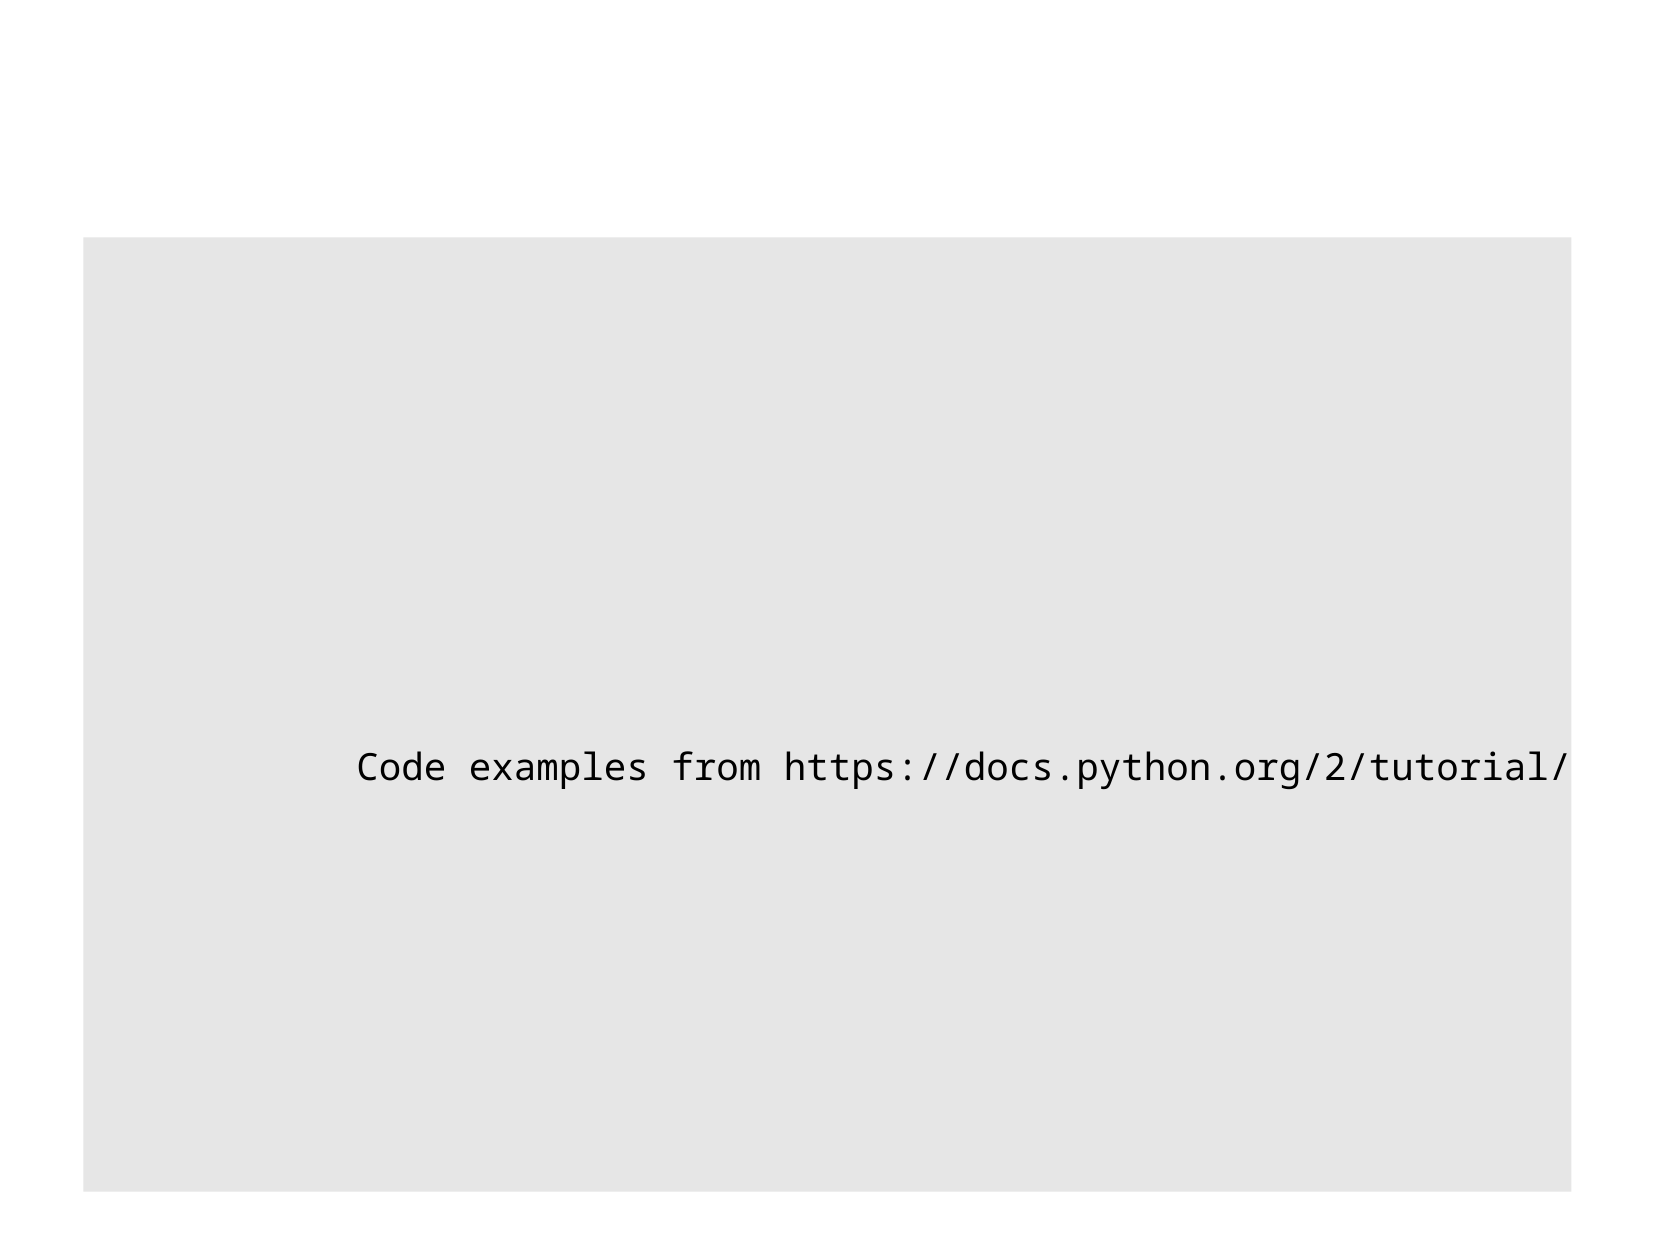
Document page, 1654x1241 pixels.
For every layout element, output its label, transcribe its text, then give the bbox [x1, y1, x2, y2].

text_box Code examples from https://docs.python.org/2/tutorial/ [83, 237, 1572, 1192]
